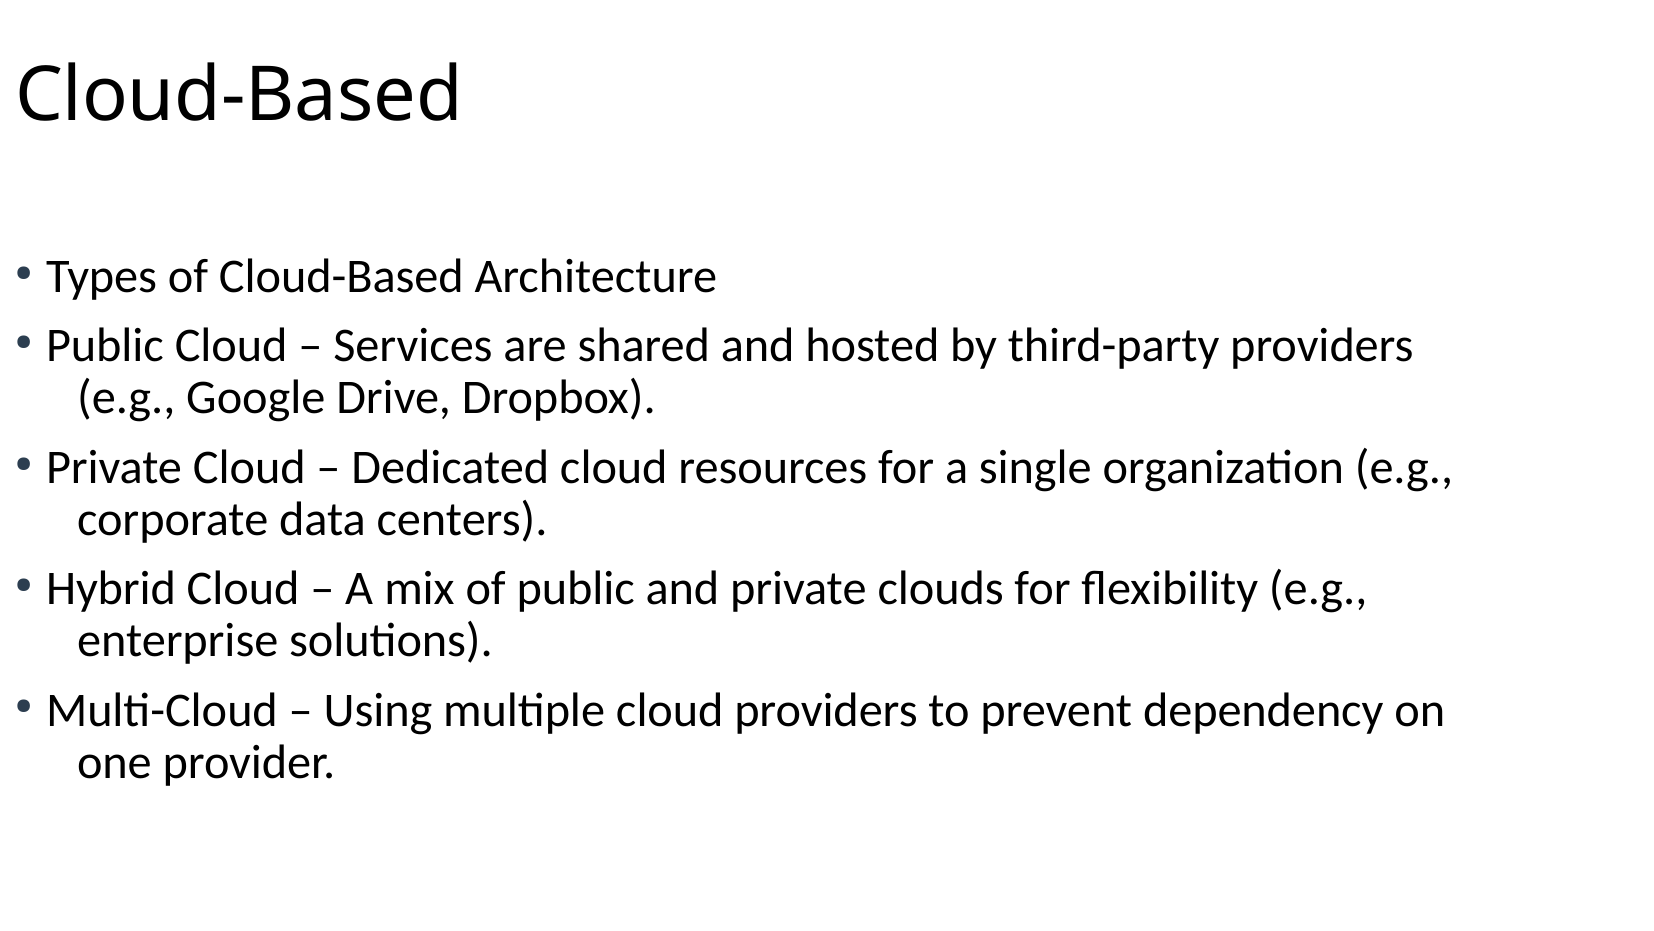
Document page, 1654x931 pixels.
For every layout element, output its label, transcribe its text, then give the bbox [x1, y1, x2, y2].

title Cloud-Based [0, 36, 1536, 155]
list Types of Cloud-Based Architecture Public Cloud – Services are shared and hosted by third-party providers (e.g., Google Drive, Dropbox). Private Cloud – Dedicated cloud resources for a single organization (e.g., corporate data centers). Hybrid Cloud – A mix of public and private clouds for flexibility (e.g., enterprise solutions). Multi-Cloud – Using multiple cloud providers to prevent dependency on one provider. [0, 243, 1536, 864]
